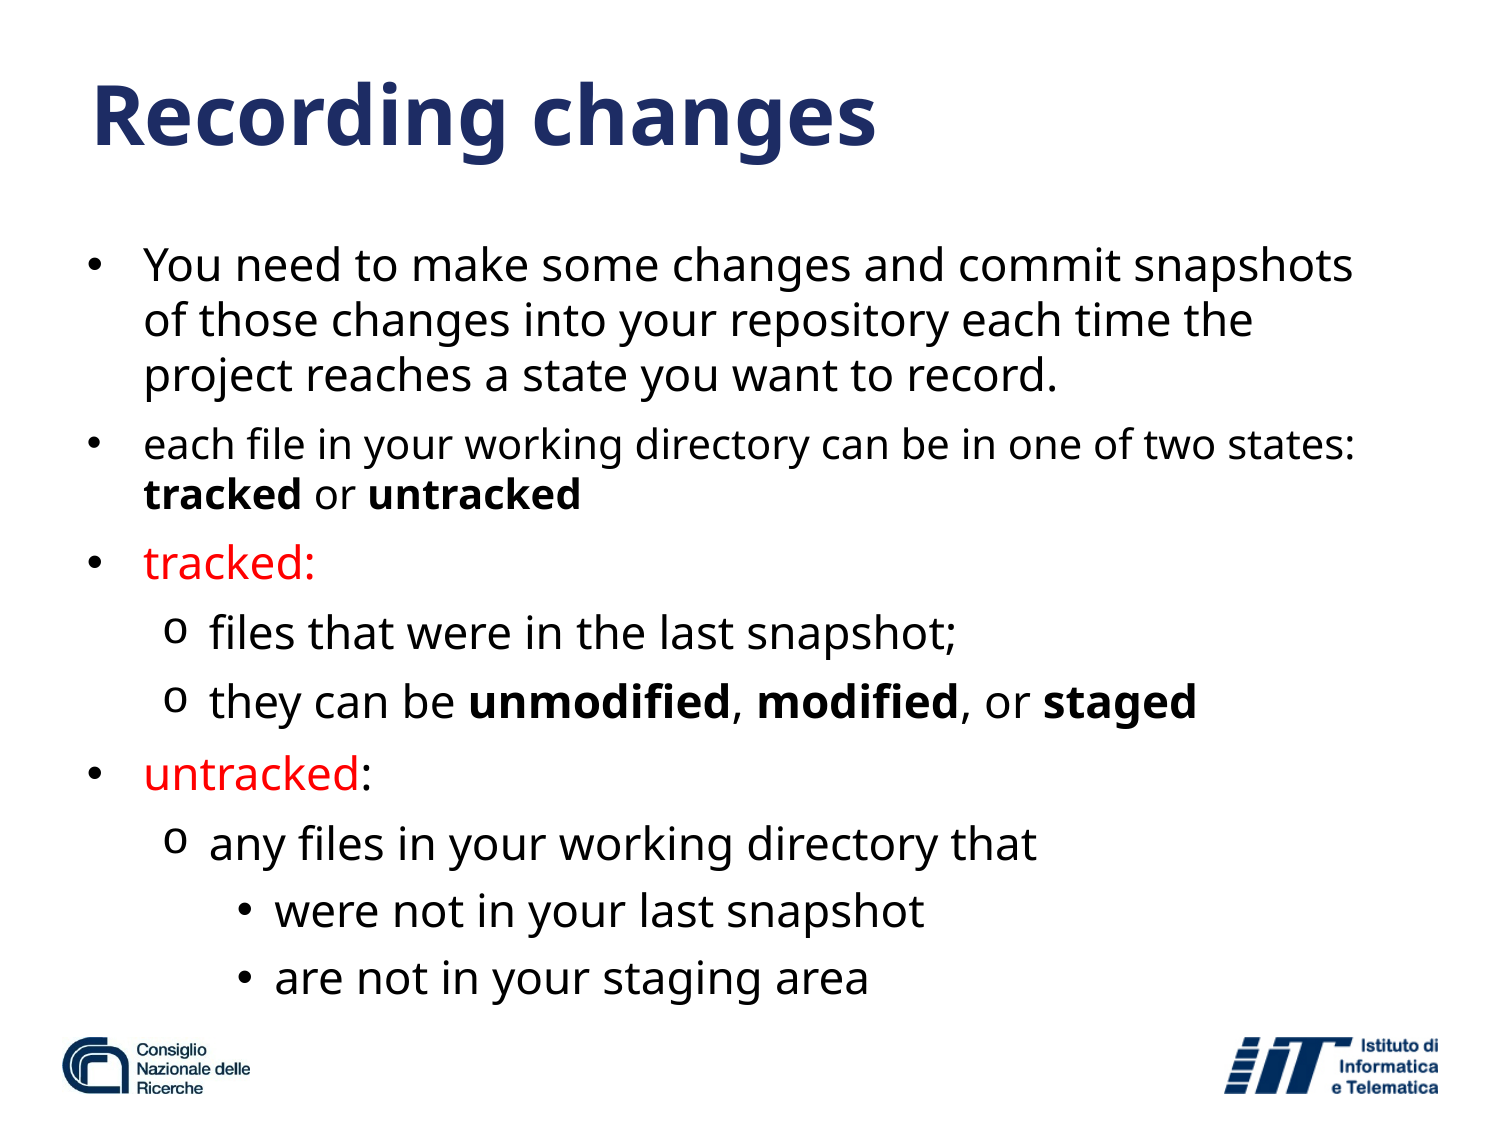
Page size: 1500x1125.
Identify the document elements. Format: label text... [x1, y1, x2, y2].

picture [62, 1037, 250, 1094]
title Recording changes [74, 45, 1449, 180]
picture [1224, 1037, 1438, 1094]
list You need to make some changes and commit snapshots of those changes into your repository each time the project reaches a state you want to record. each file in your working directory can be in one of two states: tracked or untracked tracked: files that were in the last snapshot; they can be unmodified, modified, or staged untracked: any files in your working directory that were not in your last snapshot are not in your staging area [71, 228, 1422, 1022]
